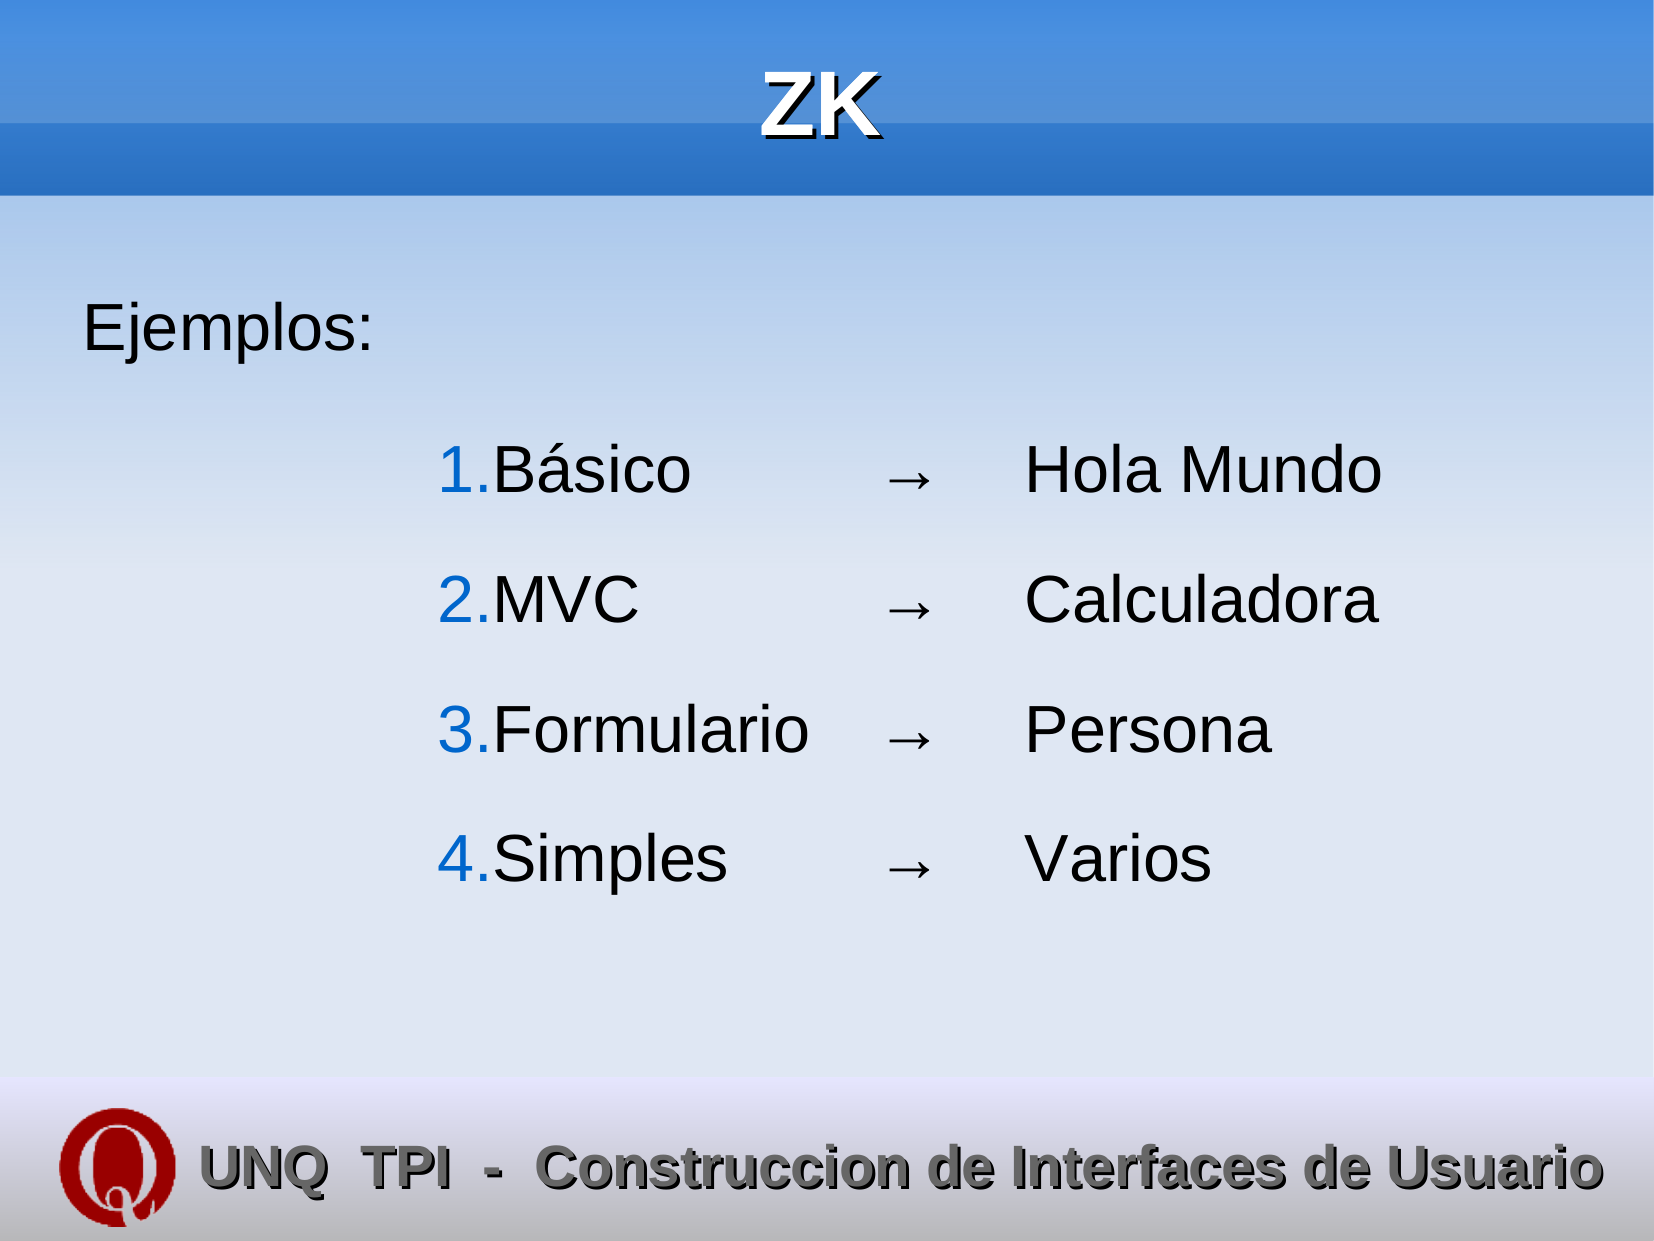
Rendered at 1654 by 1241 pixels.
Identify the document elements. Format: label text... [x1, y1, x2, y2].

picture [0, 0, 1654, 1077]
picture [59, 1108, 178, 1227]
title ZK [76, 0, 1566, 208]
list Ejemplos: Básico → Hola Mundo MVC → Calculadora Formulario → Persona Simples → Varios [82, 290, 1571, 1077]
title UNQ TPI - Construccion de Interfaces de Usuario [0, 1077, 1654, 1241]
